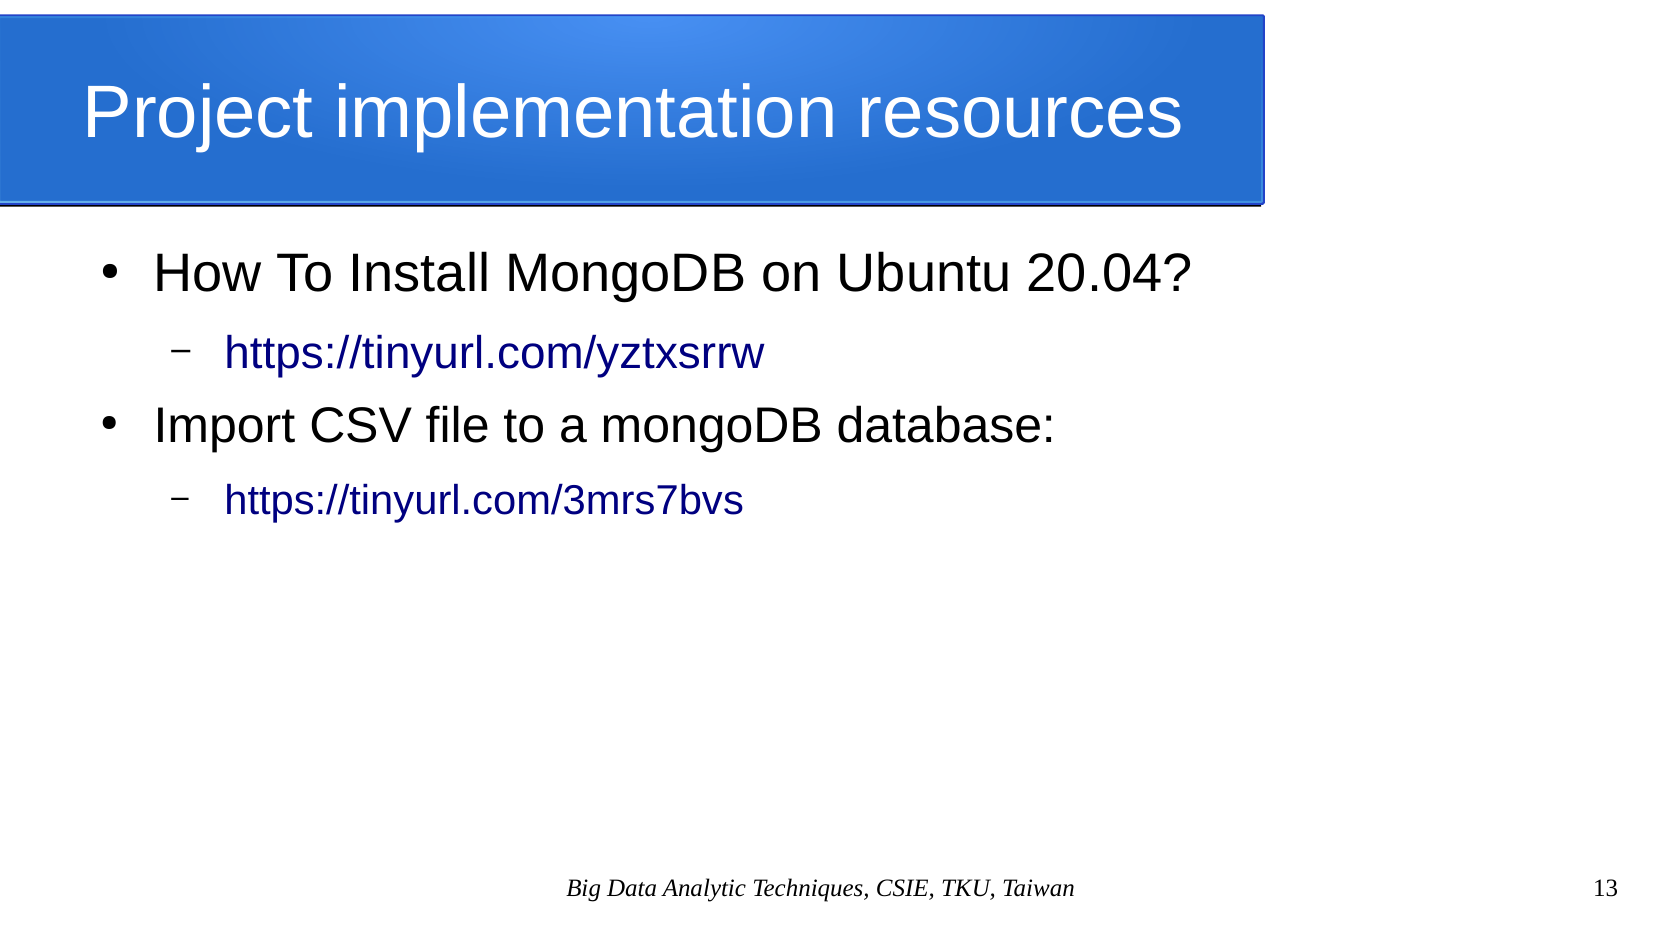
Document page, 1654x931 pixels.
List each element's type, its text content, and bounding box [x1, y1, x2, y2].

title Project implementation resources [82, 35, 1235, 189]
list How To Install MongoDB on Ubuntu 20.04? https://tinyurl.com/yztxsrrw Import CSV file to a mongoDB database: https://tinyurl.com/3mrs7bvs [82, 242, 1571, 782]
